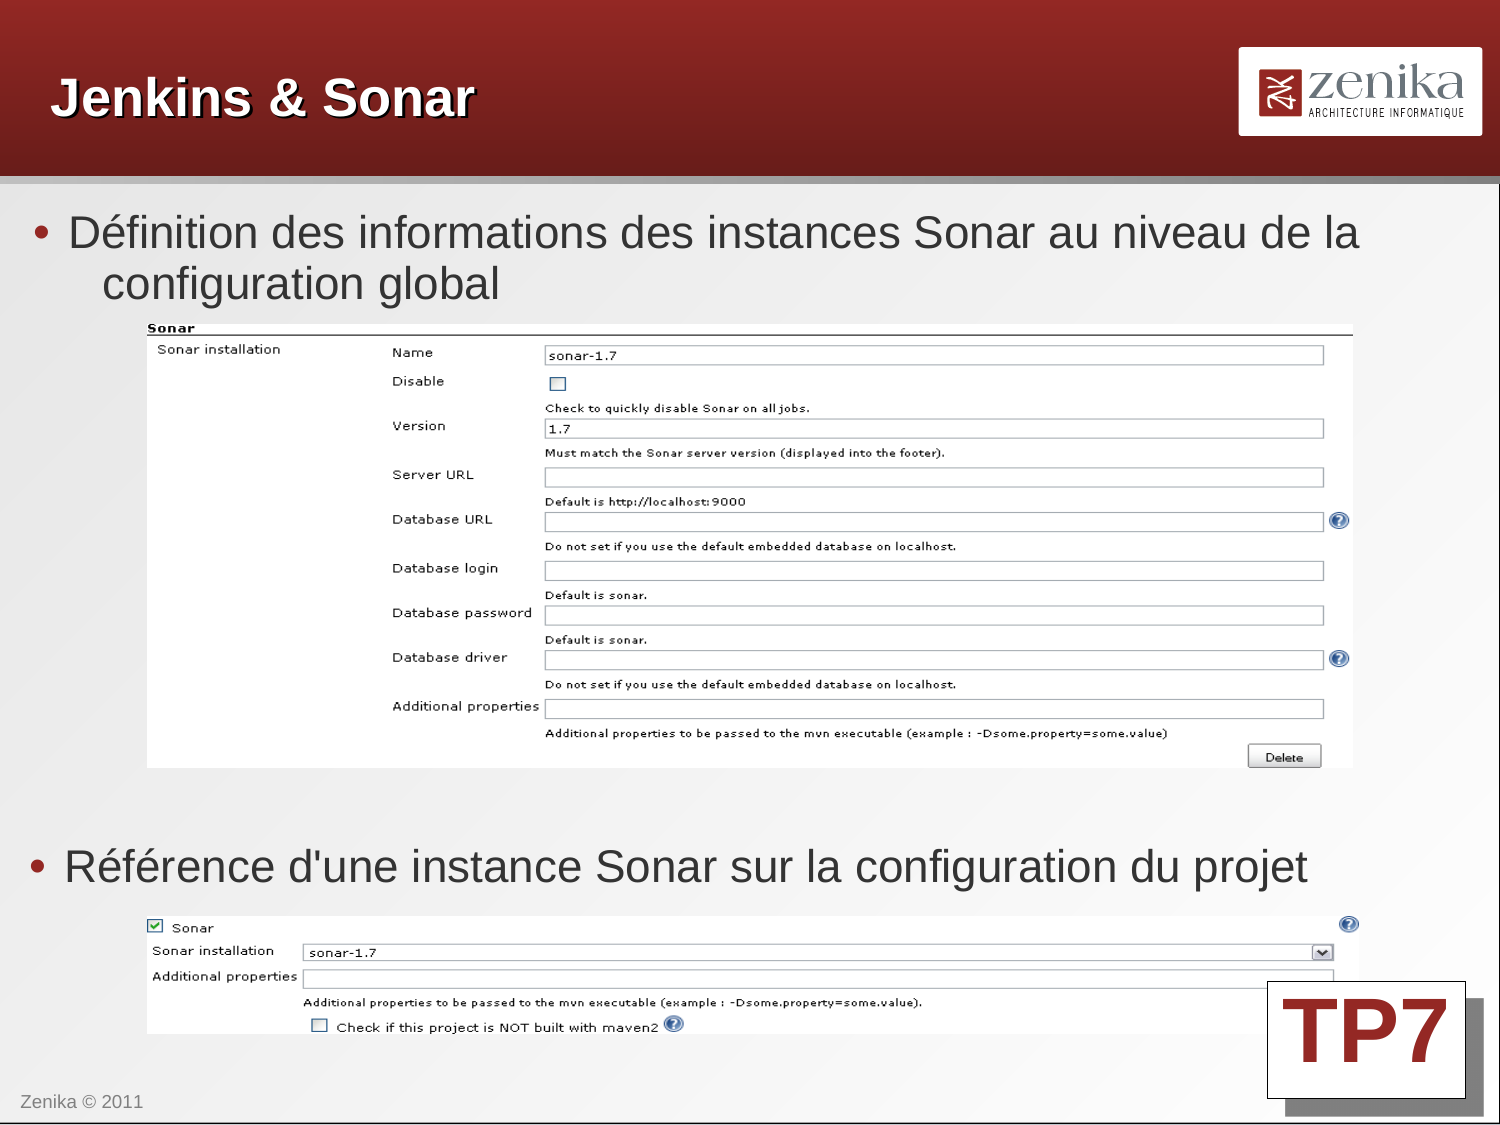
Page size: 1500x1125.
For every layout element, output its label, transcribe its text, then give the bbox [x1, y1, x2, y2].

picture [147, 945, 1359, 1034]
picture [147, 324, 1353, 768]
text_box TP7 [1267, 981, 1466, 1099]
list Référence d'une instance Sonar sur la configuration du projet [29, 840, 1414, 945]
list Définition des informations des instances Sonar au niveau de la configuration global [33, 206, 1418, 312]
title Jenkins & Sonar [50, 15, 1206, 180]
picture [1257, 58, 1464, 125]
